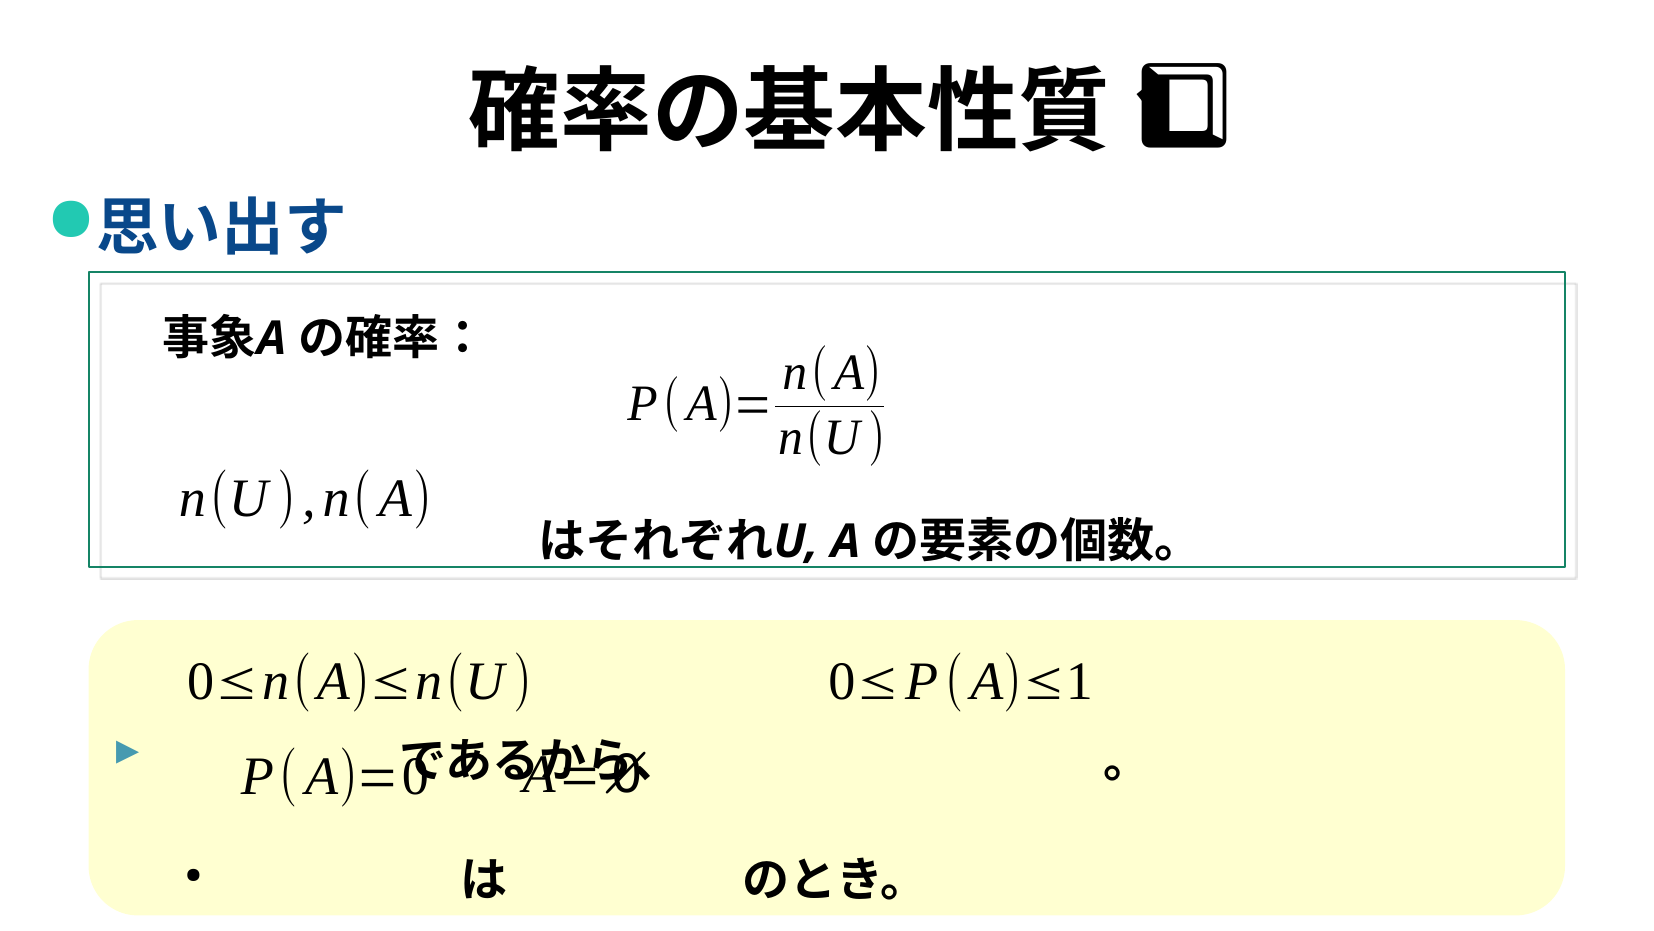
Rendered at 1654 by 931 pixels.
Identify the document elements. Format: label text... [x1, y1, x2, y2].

chart [826, 649, 1094, 715]
chart [517, 744, 650, 805]
title 確率の基本性質 1⃣ [29, 29, 1625, 177]
chart [623, 342, 886, 470]
list 思い出す 事象A の確率： はそれぞれU, A の要素の個数。 であるから、 。 は のとき。 [29, 177, 1625, 916]
chart [185, 649, 532, 715]
chart [236, 744, 430, 810]
chart [177, 466, 432, 532]
